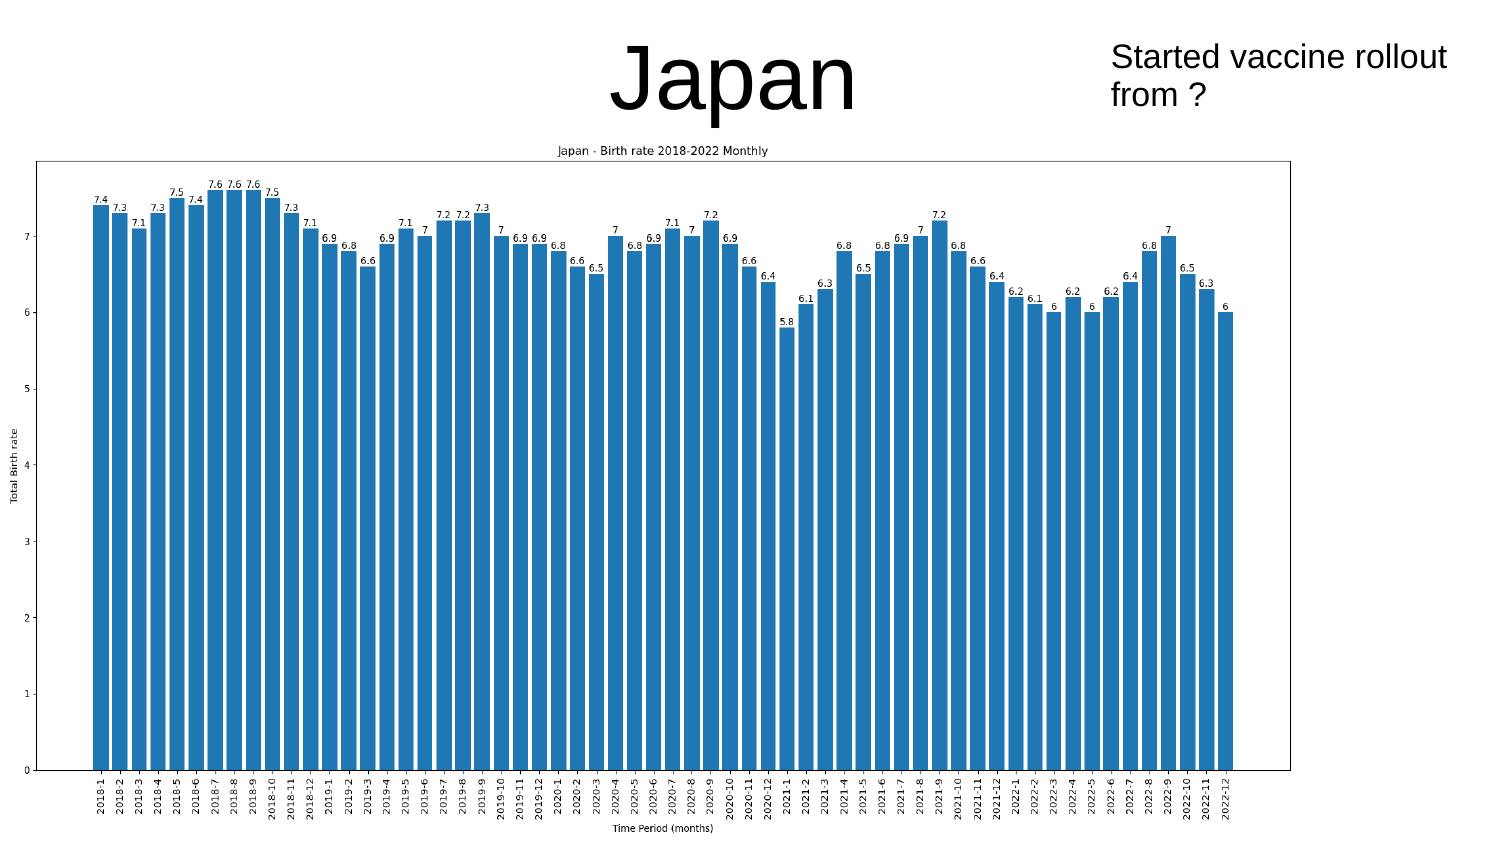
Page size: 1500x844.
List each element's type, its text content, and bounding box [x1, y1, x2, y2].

text_box Started vaccine rollout from ? [1096, 30, 1477, 159]
title Japan [59, 6, 1410, 148]
picture [0, 135, 1300, 844]
